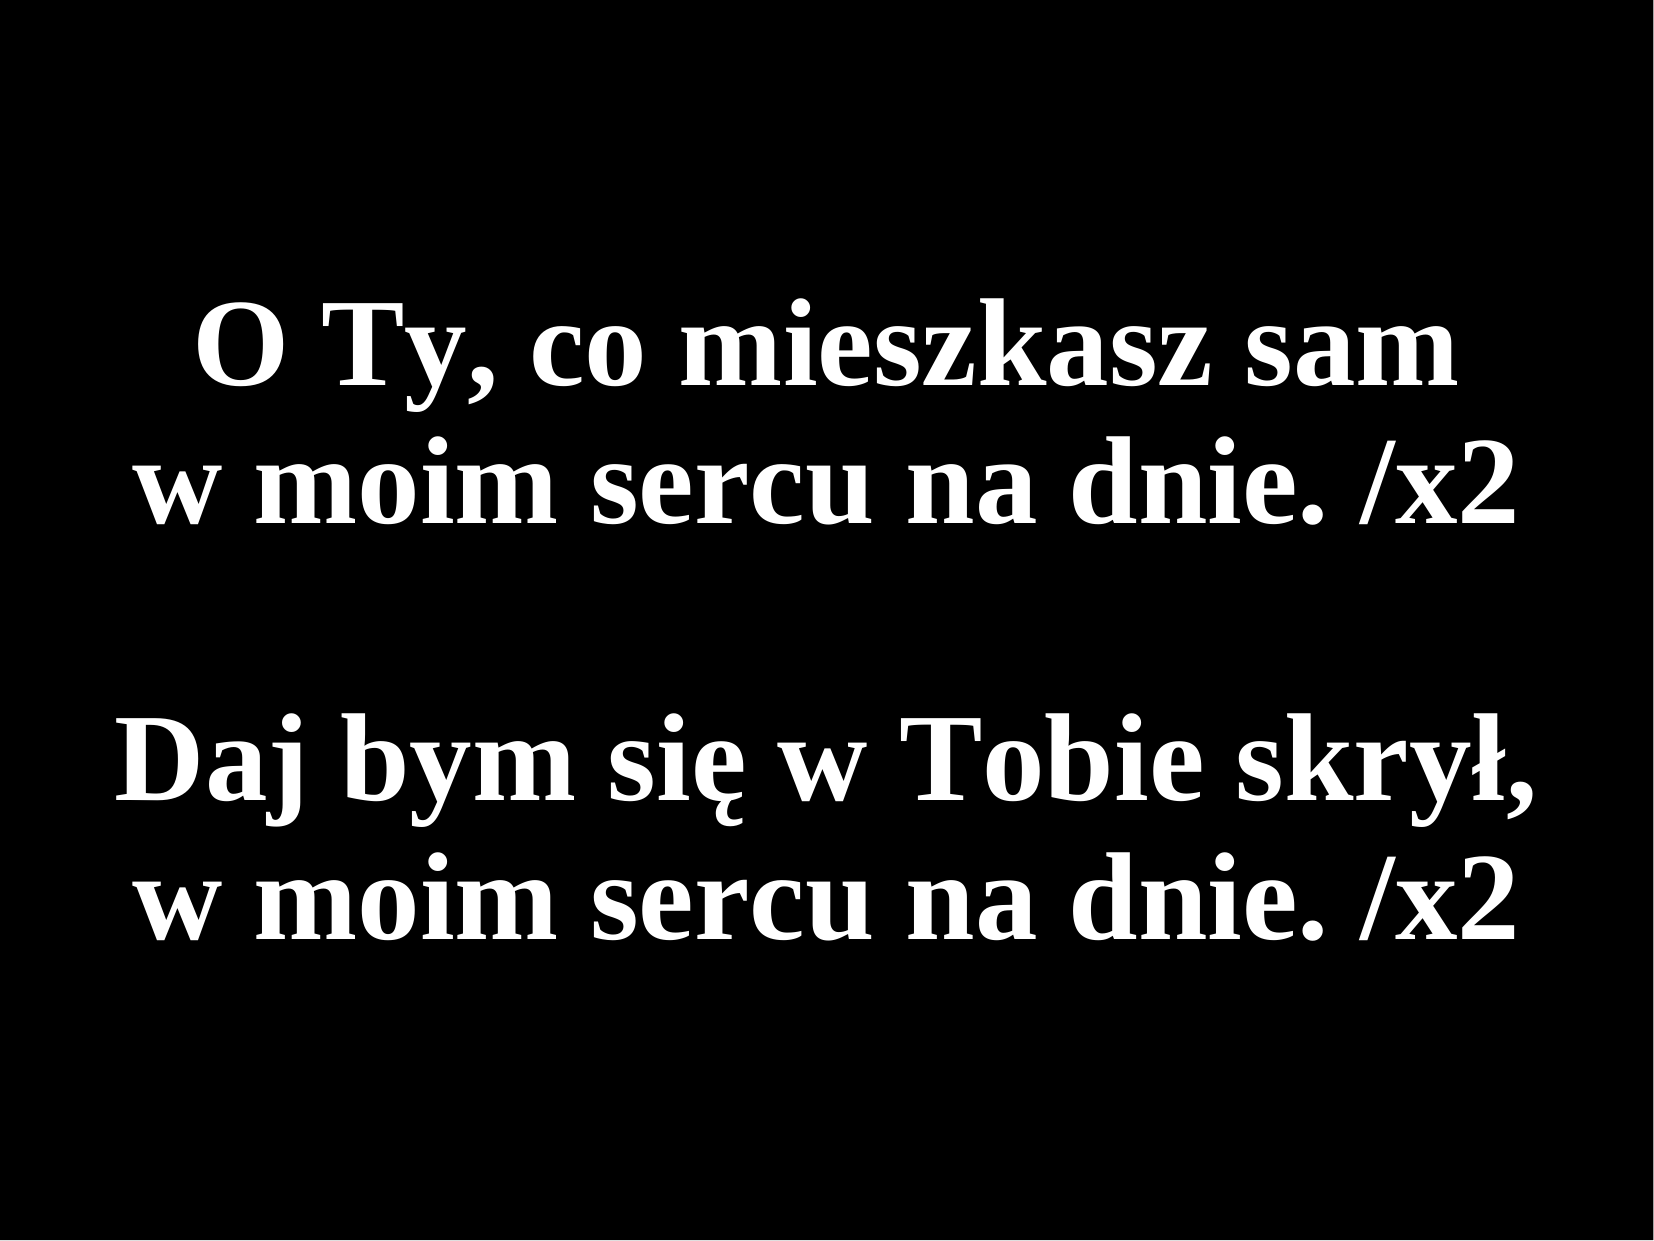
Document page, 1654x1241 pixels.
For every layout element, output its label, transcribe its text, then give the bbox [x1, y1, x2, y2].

title O Ty, co mieszkasz sam w moim sercu na dnie. /x2 Daj bym się w Tobie skrył, w moim sercu na dnie. /x2 [0, 0, 1654, 1241]
